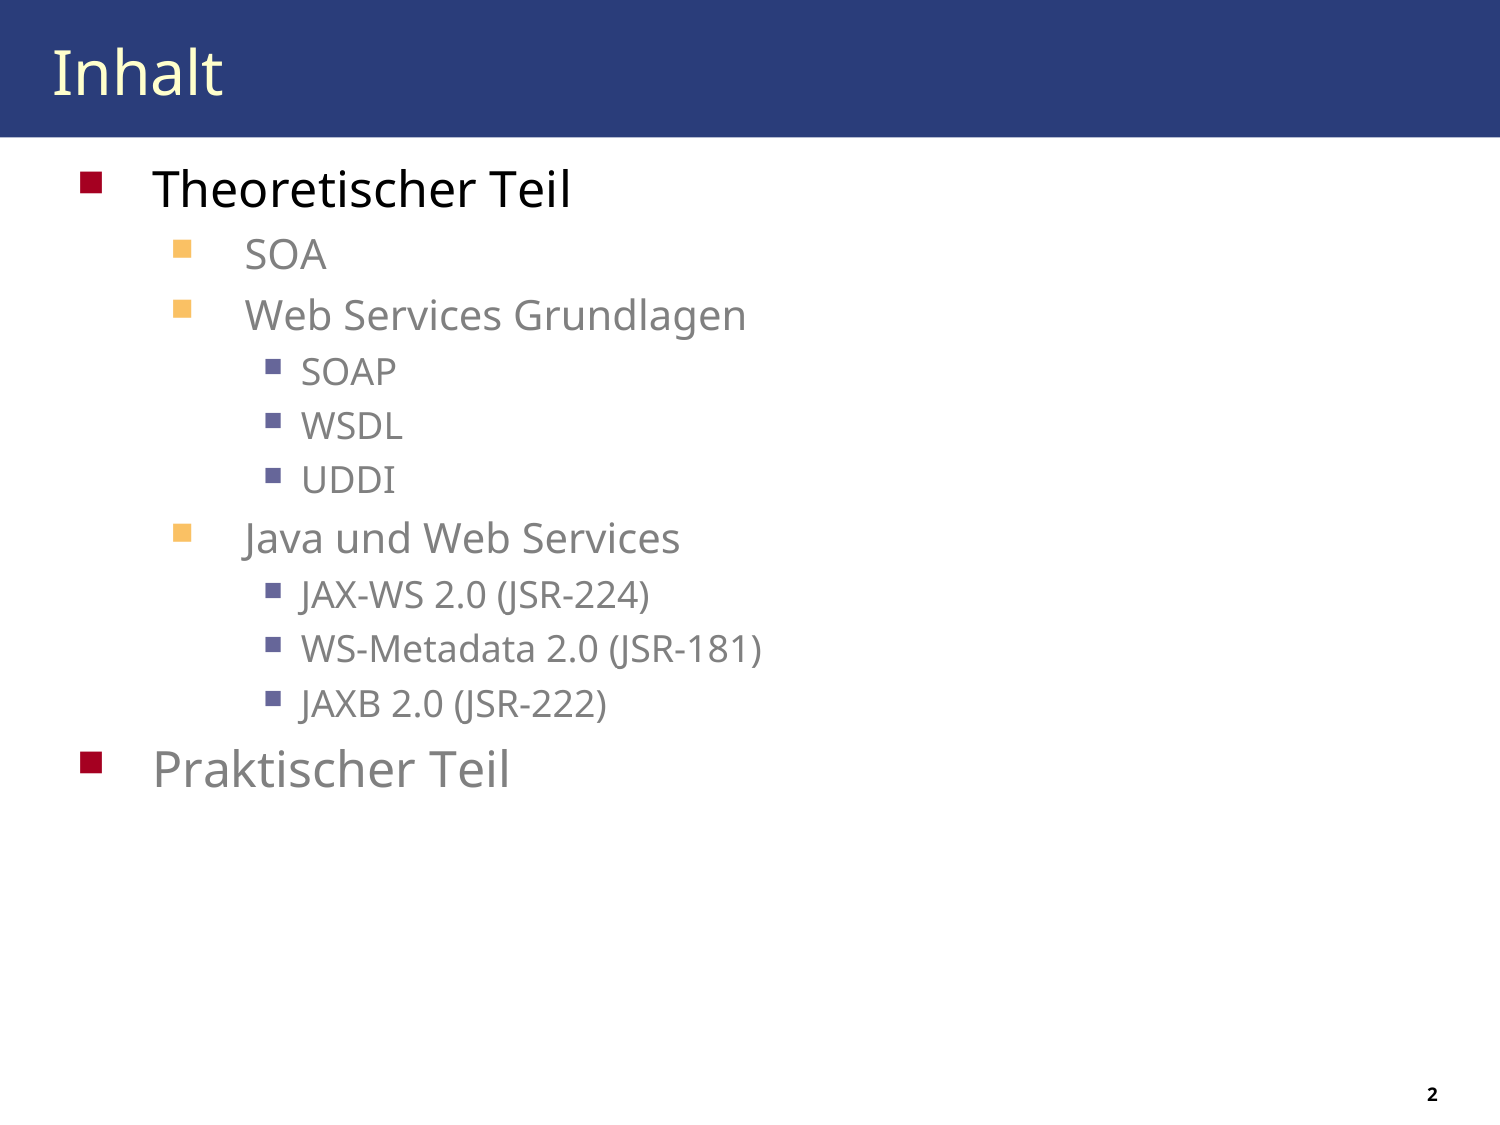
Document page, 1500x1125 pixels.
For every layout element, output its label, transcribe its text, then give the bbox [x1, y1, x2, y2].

text_box <Nummer> [1412, 1077, 1500, 1117]
text_box Theoretischer Teil SOA Web Services Grundlagen SOAP WSDL UDDI Java und Web Services JAX-WS 2.0 (JSR-224)‏ WS-Metadata 2.0 (JSR-181)‏ JAXB 2.0 (JSR-222)‏ Praktischer Teil [62, 149, 1450, 1103]
text_box Inhalt [37, 0, 1476, 116]
